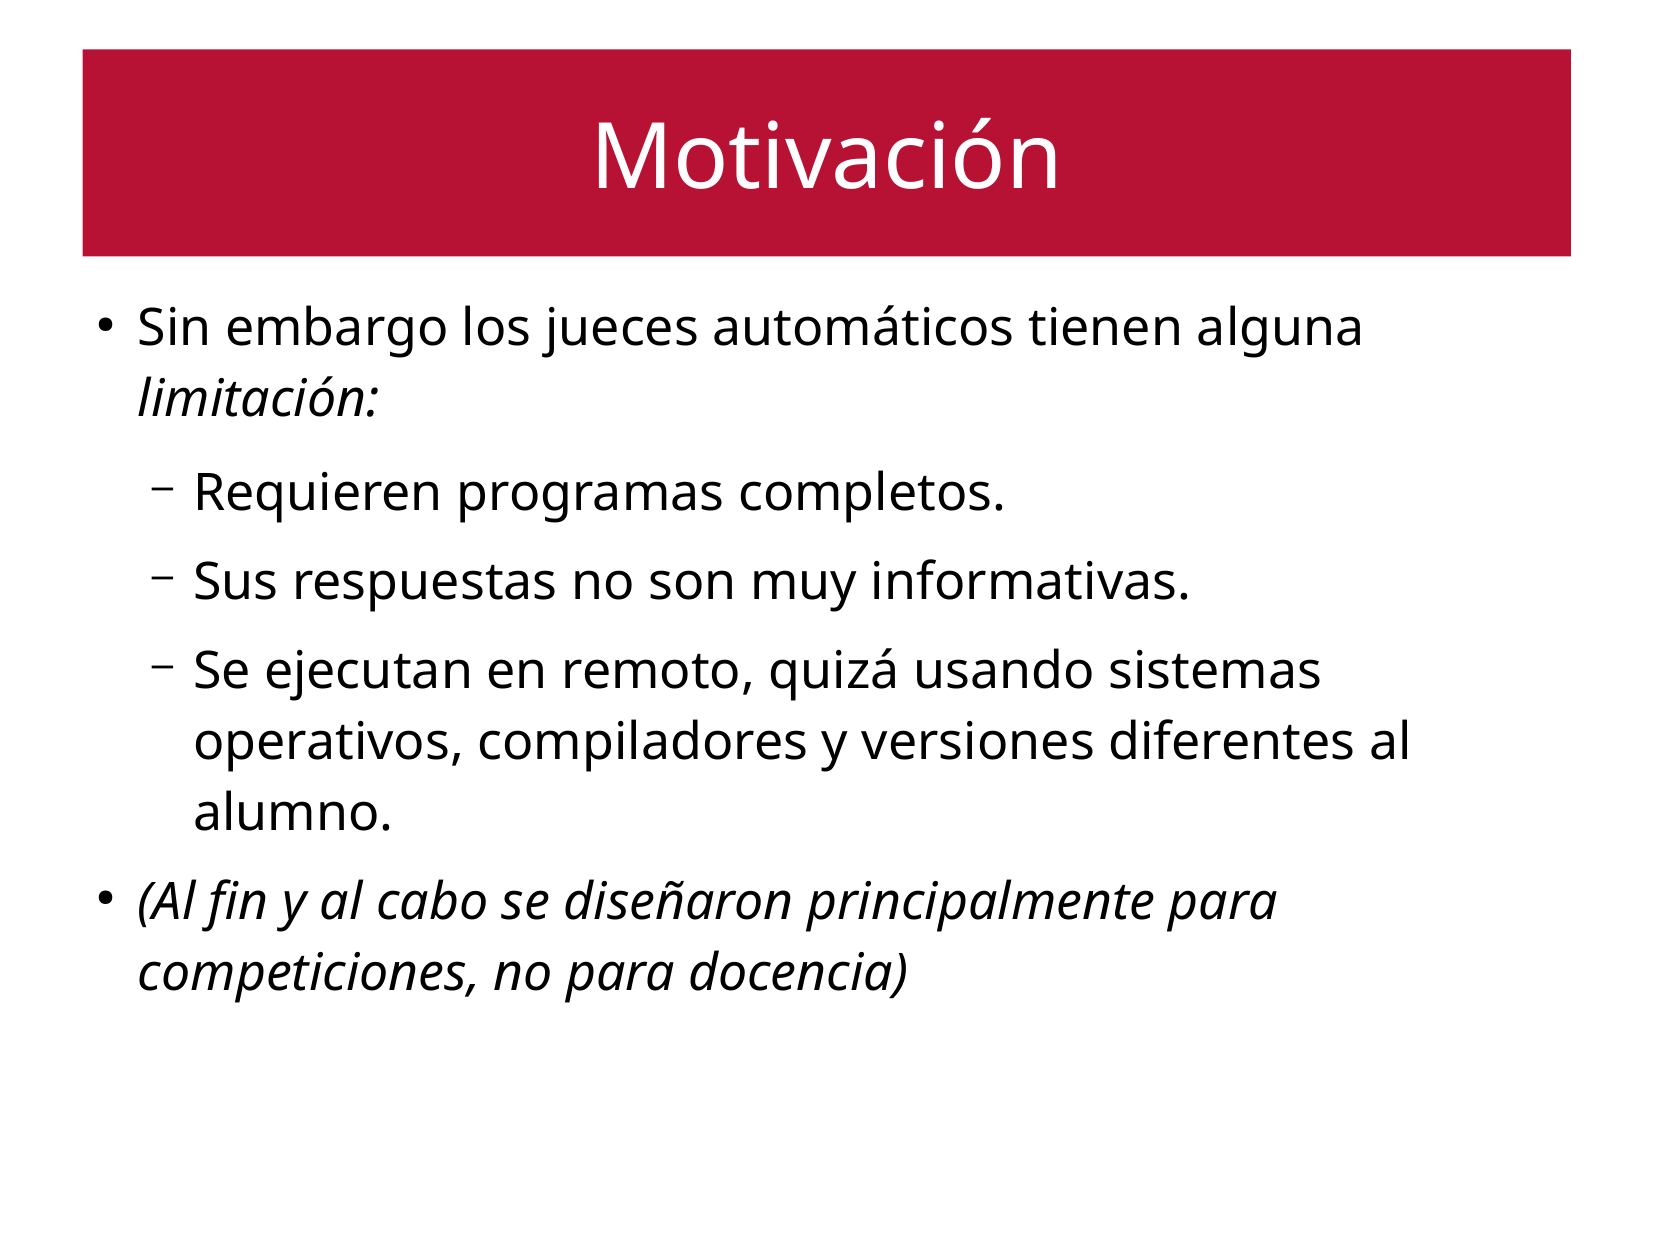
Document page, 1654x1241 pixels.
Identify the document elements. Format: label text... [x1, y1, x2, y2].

title Motivación [82, 49, 1571, 257]
list Sin embargo los jueces automáticos tienen alguna limitación: Requieren programas completos. Sus respuestas no son muy informativas. Se ejecutan en remoto, quizá usando sistemas operativos, compiladores y versiones diferentes al alumno. (Al fin y al cabo se diseñaron principalmente para competiciones, no para docencia) [82, 290, 1571, 1010]
